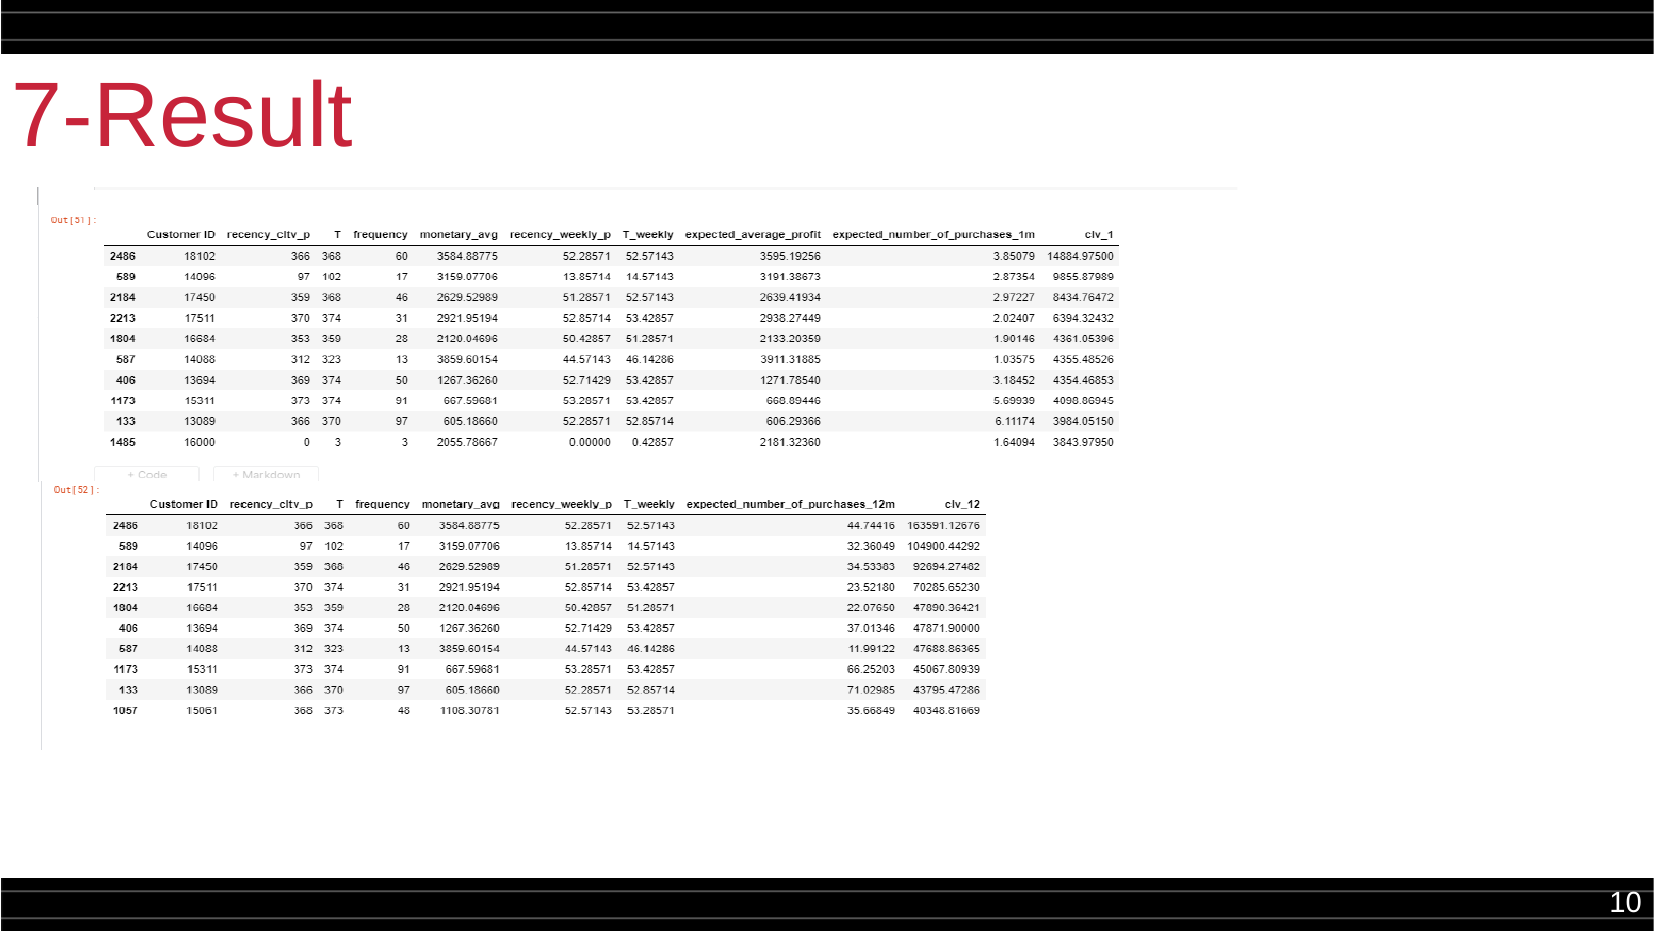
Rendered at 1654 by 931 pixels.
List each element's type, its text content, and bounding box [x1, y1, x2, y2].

title 7-Result [11, 37, 1501, 193]
picture [37, 193, 1238, 751]
picture [1, 0, 1654, 54]
picture [1, 878, 1654, 931]
